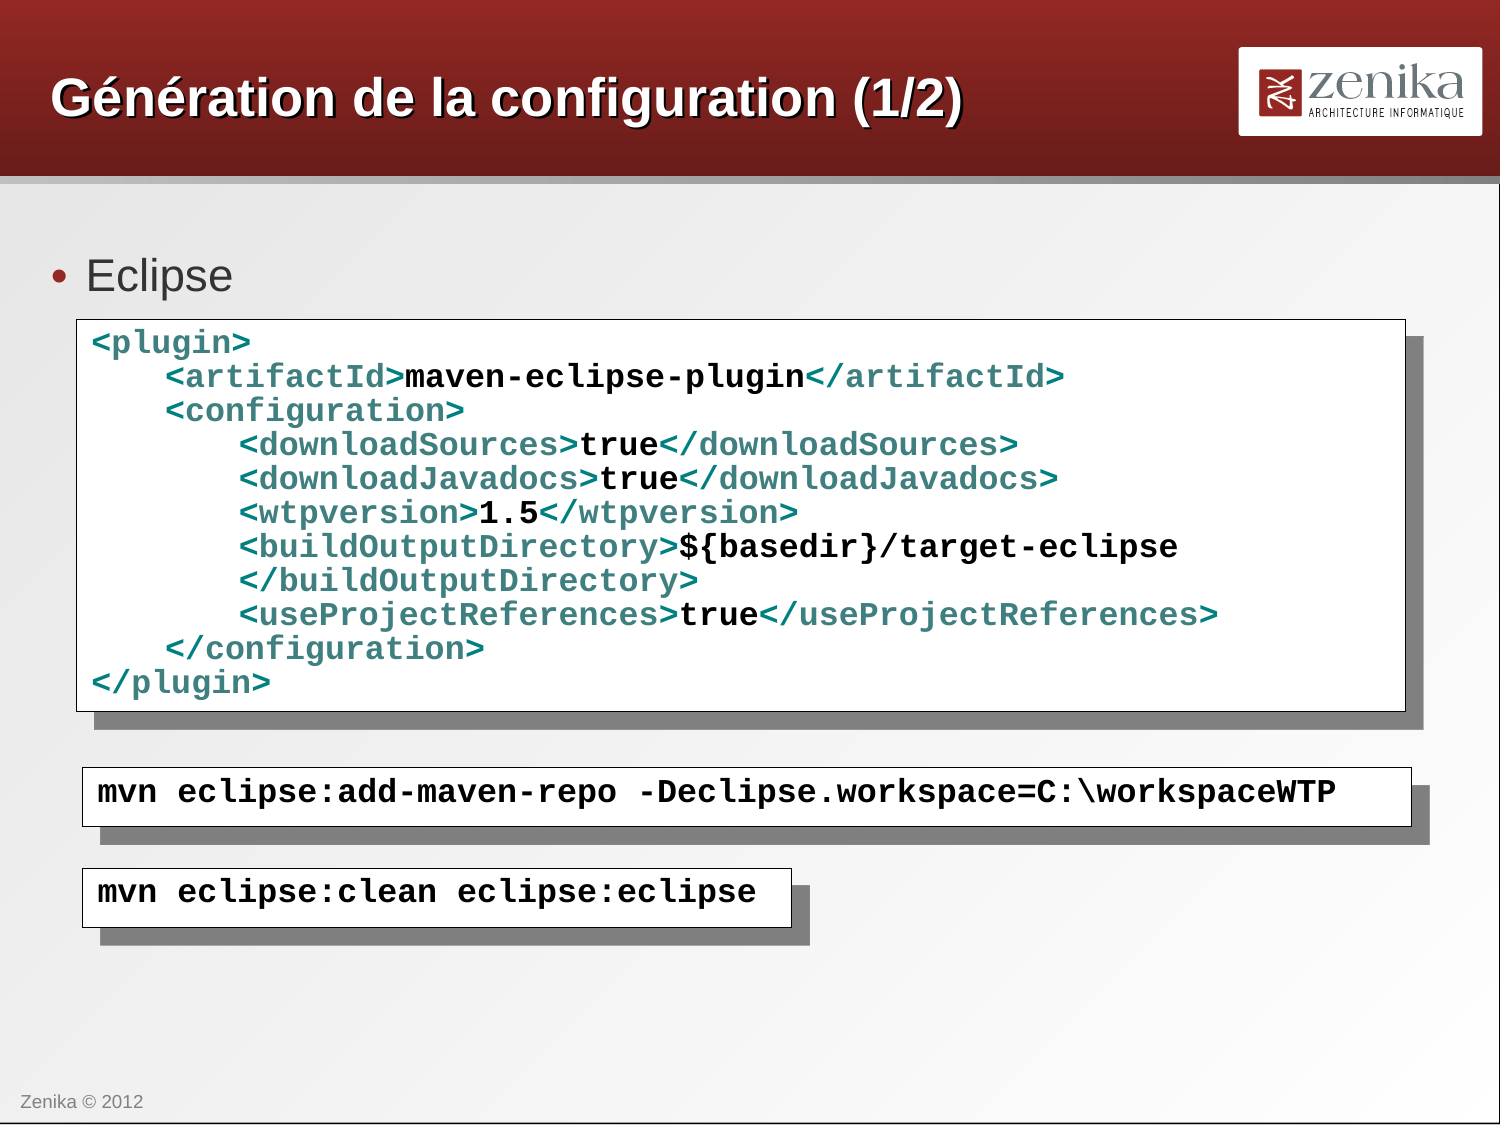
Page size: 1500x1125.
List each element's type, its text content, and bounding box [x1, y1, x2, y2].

text_box mvn eclipse:clean eclipse:eclipse [82, 868, 792, 928]
title Génération de la configuration (1/2) [50, 15, 1206, 180]
text_box <plugin> <artifactId>maven-eclipse-plugin</artifactId> <configuration> <downloadSources>true</downloadSources> <downloadJavadocs>true</downloadJavadocs> <wtpversion>1.5</wtpversion> <buildOutputDirectory>${basedir}/target-eclipse </buildOutputDirectory> <useProjectReferences>true</useProjectReferences> </configuration> </plugin> [76, 319, 1406, 712]
text_box mvn eclipse:add-maven-repo -Declipse.workspace=C:\workspaceWTP [82, 767, 1412, 827]
picture [1257, 58, 1464, 125]
list Eclipse [50, 249, 1435, 1079]
